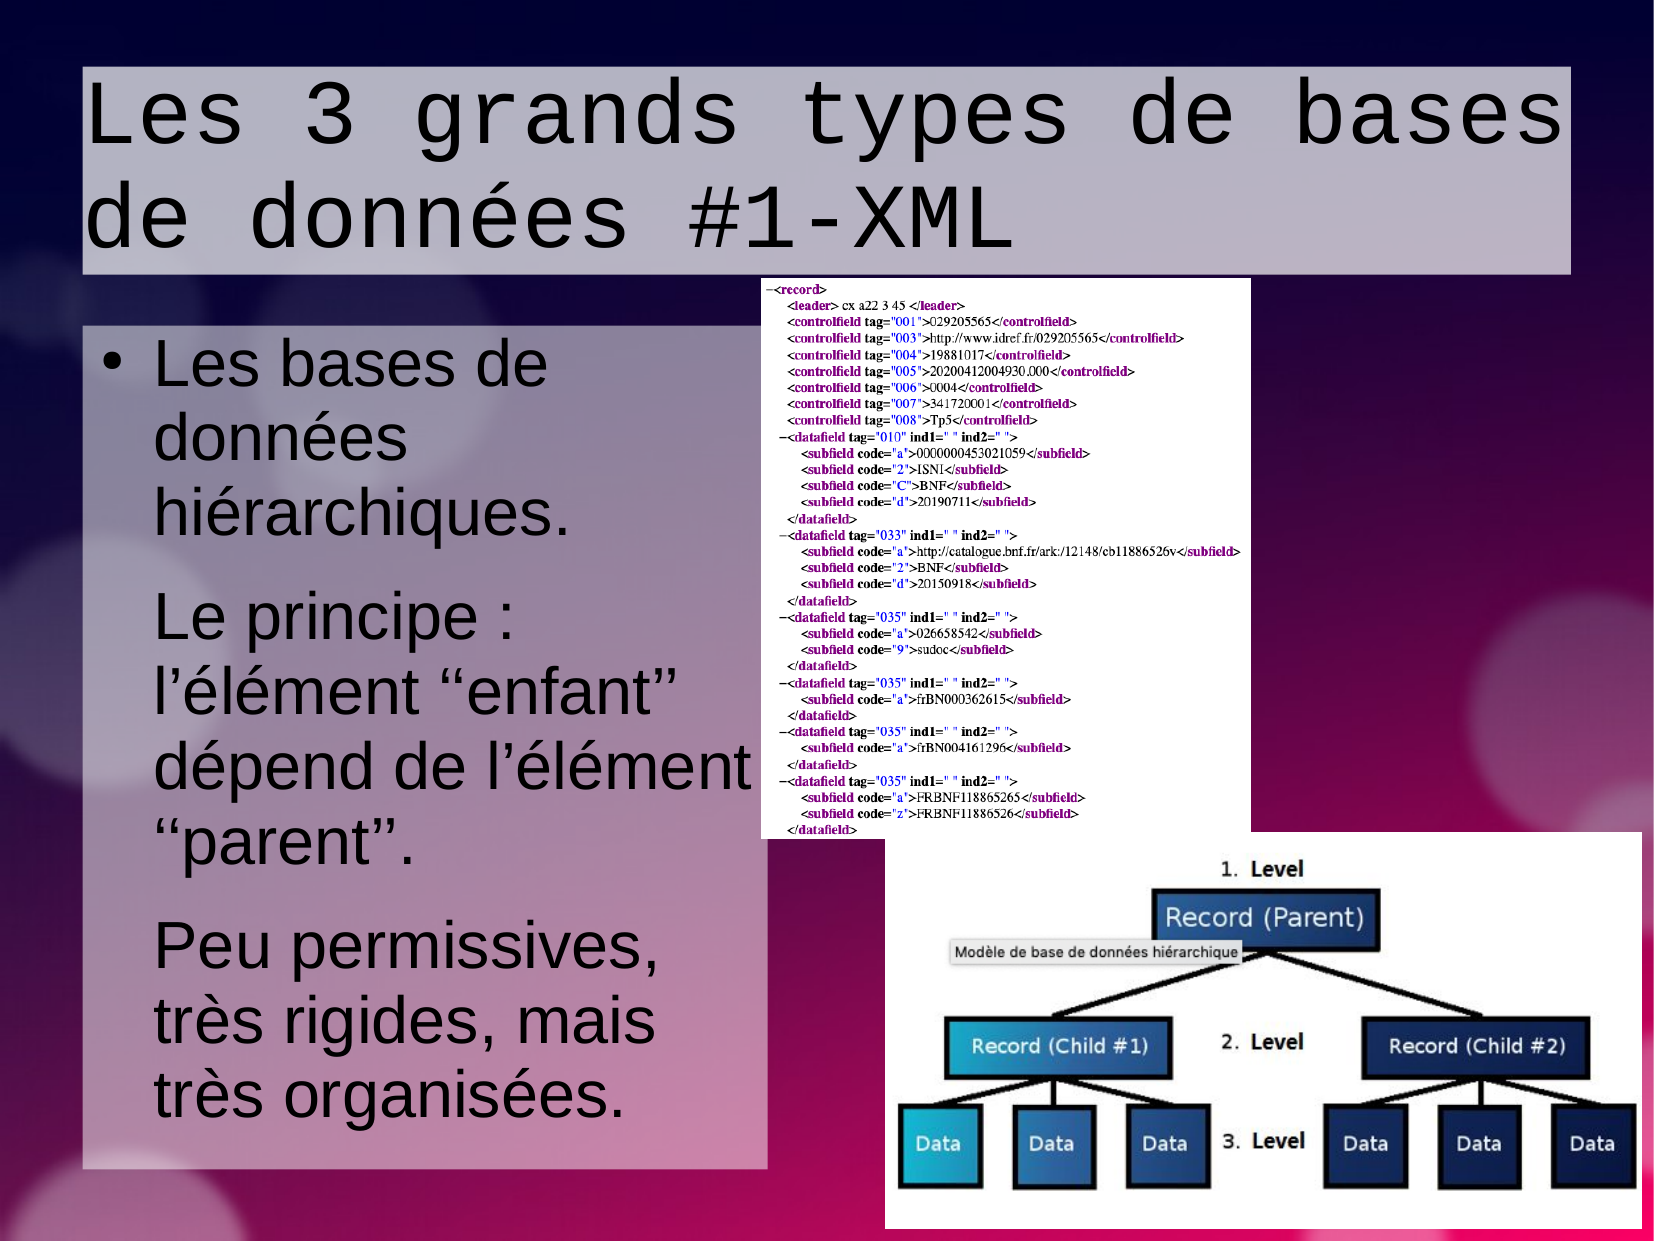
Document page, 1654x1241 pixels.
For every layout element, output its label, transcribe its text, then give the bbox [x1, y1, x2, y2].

picture [0, 0, 1654, 1241]
list Les bases de données hiérarchiques. Le principe : l’élément ‘‘enfant’’ dépend de l’élément ‘‘parent’’. Peu permissives, très rigides, mais très organisées. [82, 325, 768, 1170]
title Les 3 grands types de bases de données #1-XML [82, 67, 1571, 275]
